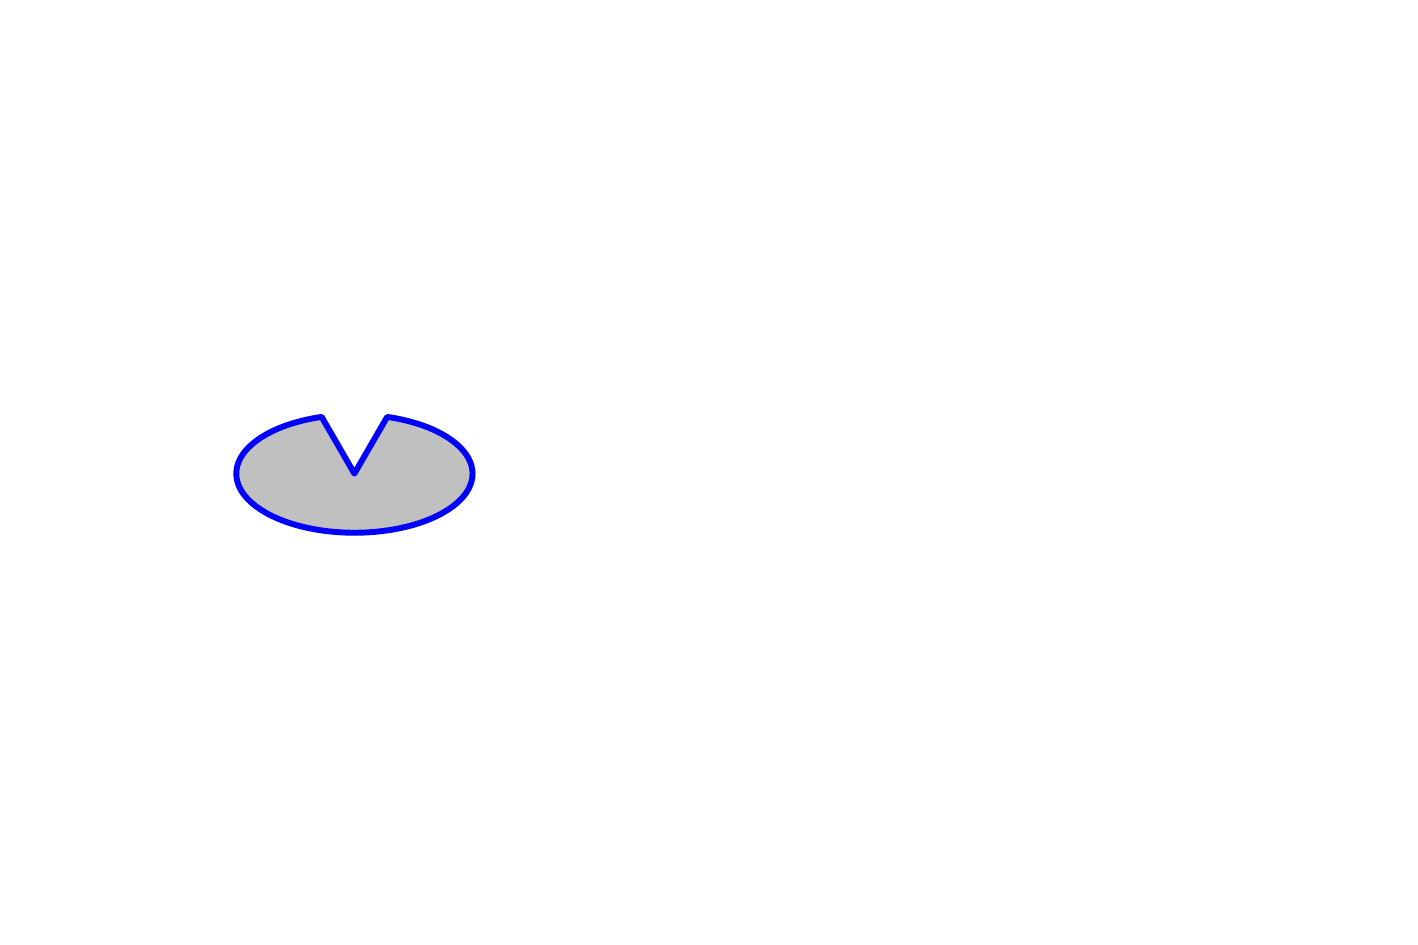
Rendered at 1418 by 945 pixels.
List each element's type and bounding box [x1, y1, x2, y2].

text_box [236, 416, 473, 533]
